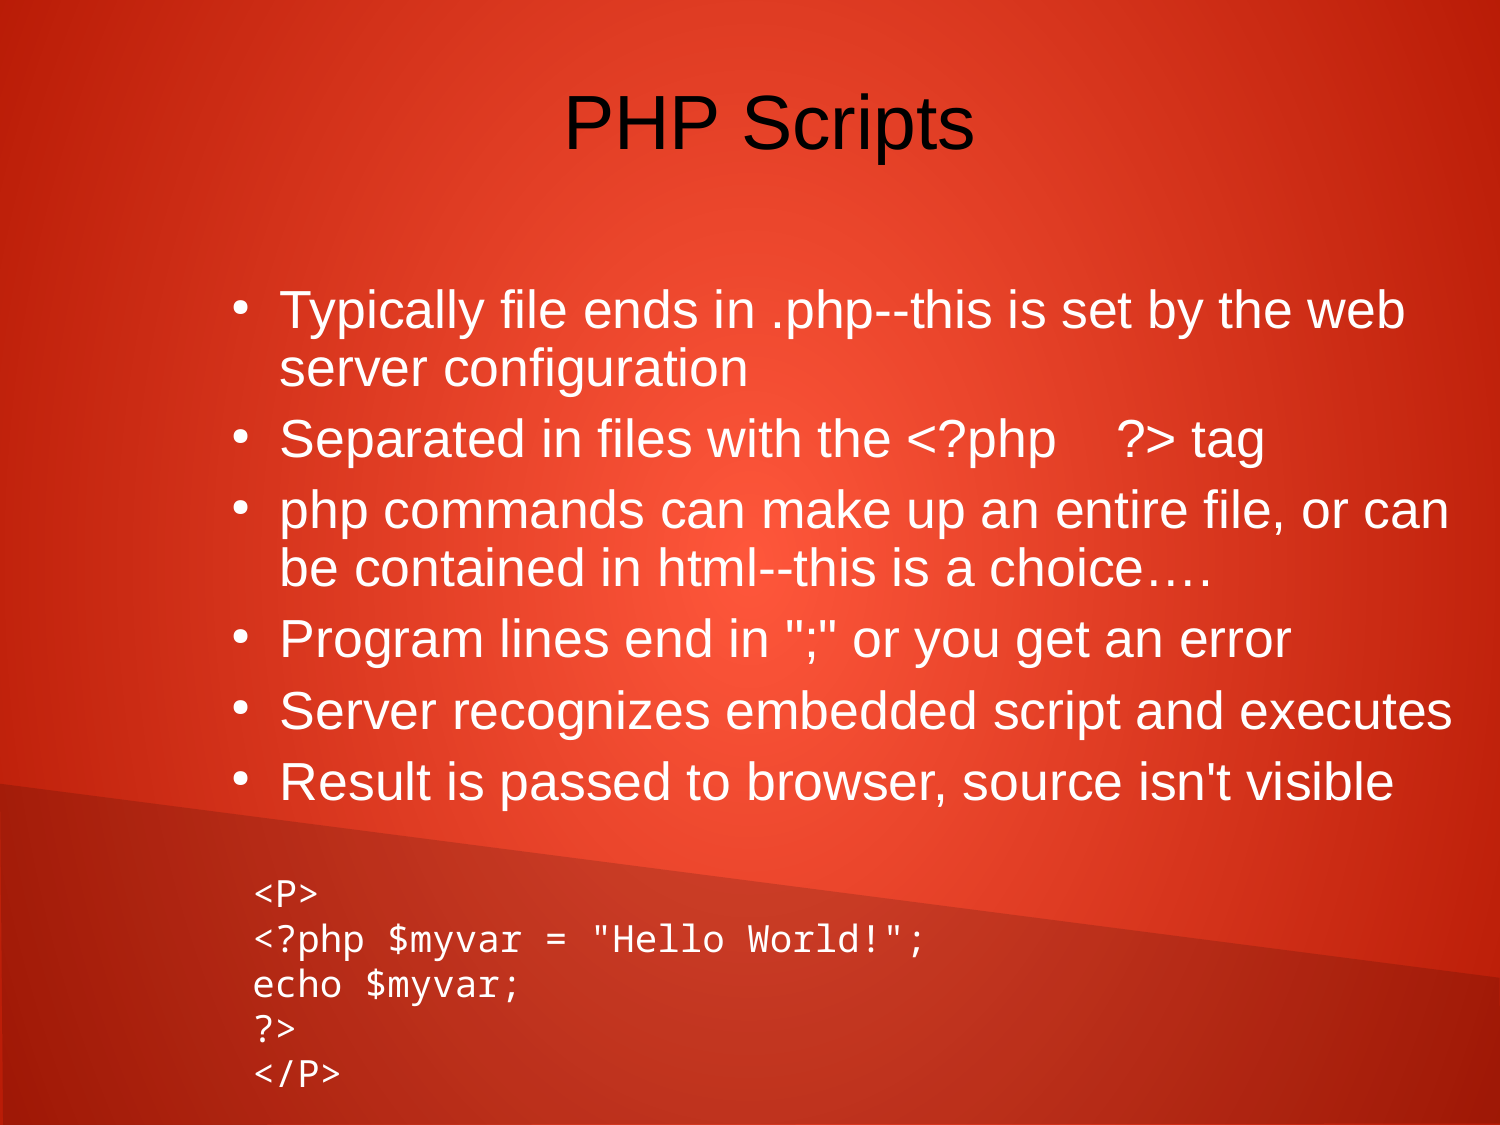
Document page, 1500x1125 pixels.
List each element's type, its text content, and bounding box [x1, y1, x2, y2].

list Typically file ends in .php--this is set by the web server configuration Separated in files with the <?php ?> tag php commands can make up an entire file, or can be contained in html--this is a choice…. Program lines end in ";" or you get an error Server recognizes embedded script and executes Result is passed to browser, source isn't visible [200, 274, 1476, 838]
text_box <P> <?php $myvar = "Hello World!"; echo $myvar; ?> </P> [237, 862, 965, 1103]
title PHP Scripts [24, 24, 1488, 213]
